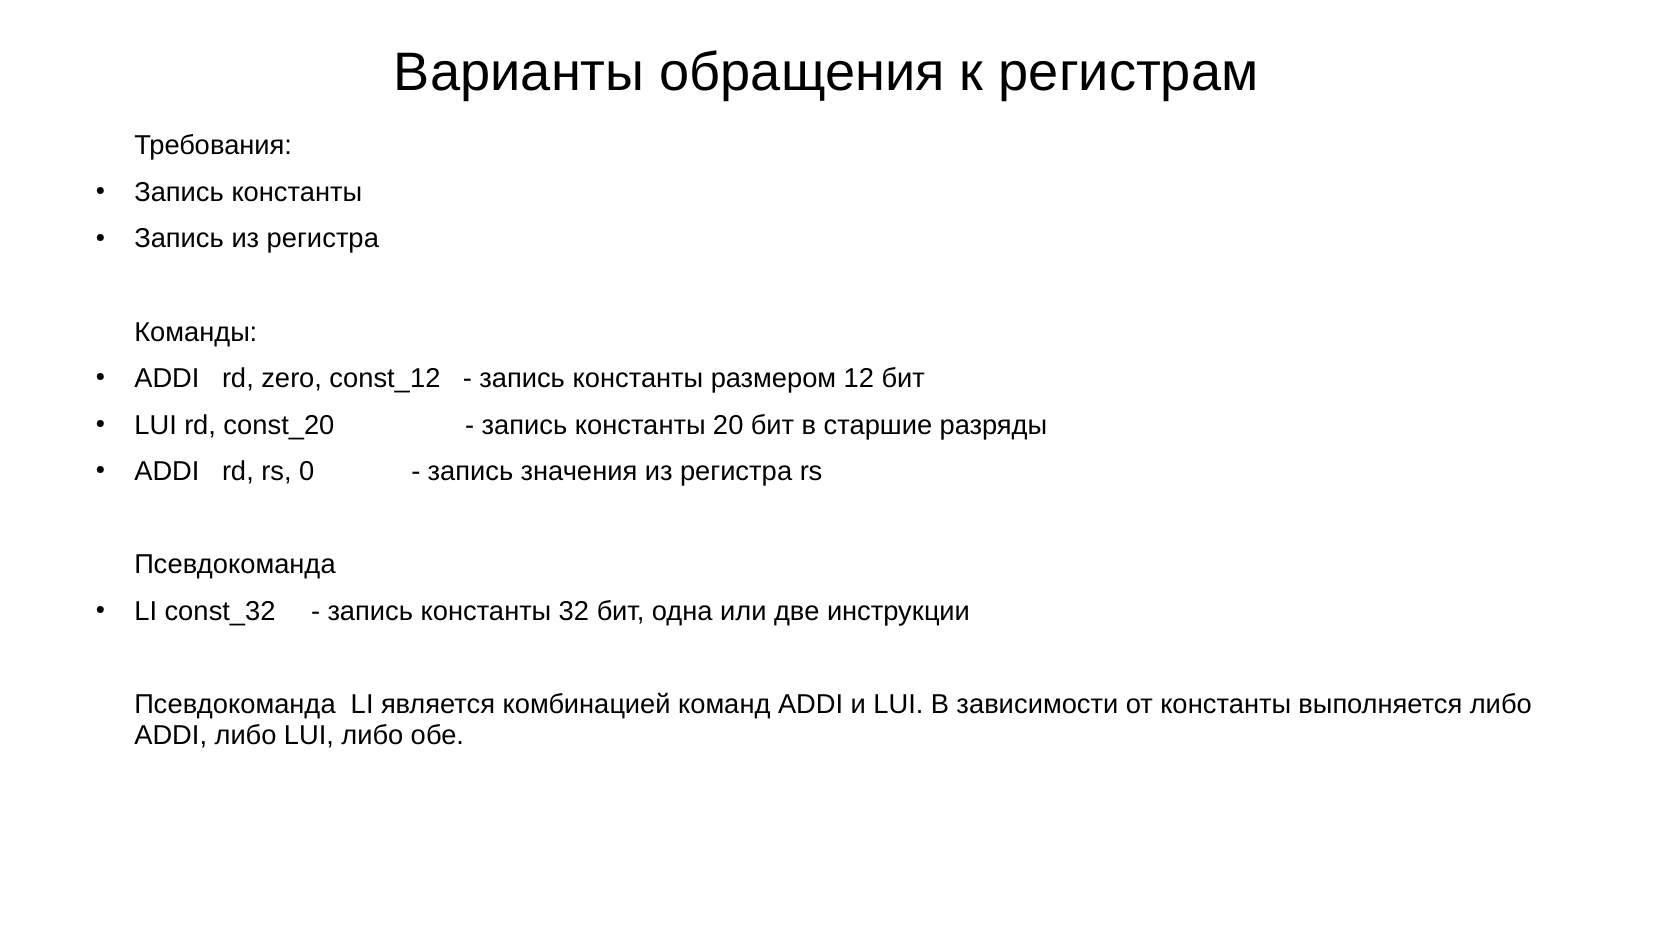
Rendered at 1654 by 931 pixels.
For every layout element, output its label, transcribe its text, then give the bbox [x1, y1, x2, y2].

list Требования: Запись константы Запись из регистра Команды: ADDI rd, zero, const_12 - запись константы размером 12 бит LUI rd, const_20 - запись константы 20 бит в старшие разряды ADDI rd, rs, 0 - запись значения из регистра rs Псевдокоманда LI const_32 - запись константы 32 бит, одна или две инструкции Псевдокоманда LI является комбинацией команд ADDI и LUI. В зависимости от константы выполняется либо ADDI, либо LUI, либо обе. [82, 129, 1571, 758]
title Варианты обращения к регистрам [82, 37, 1571, 107]
